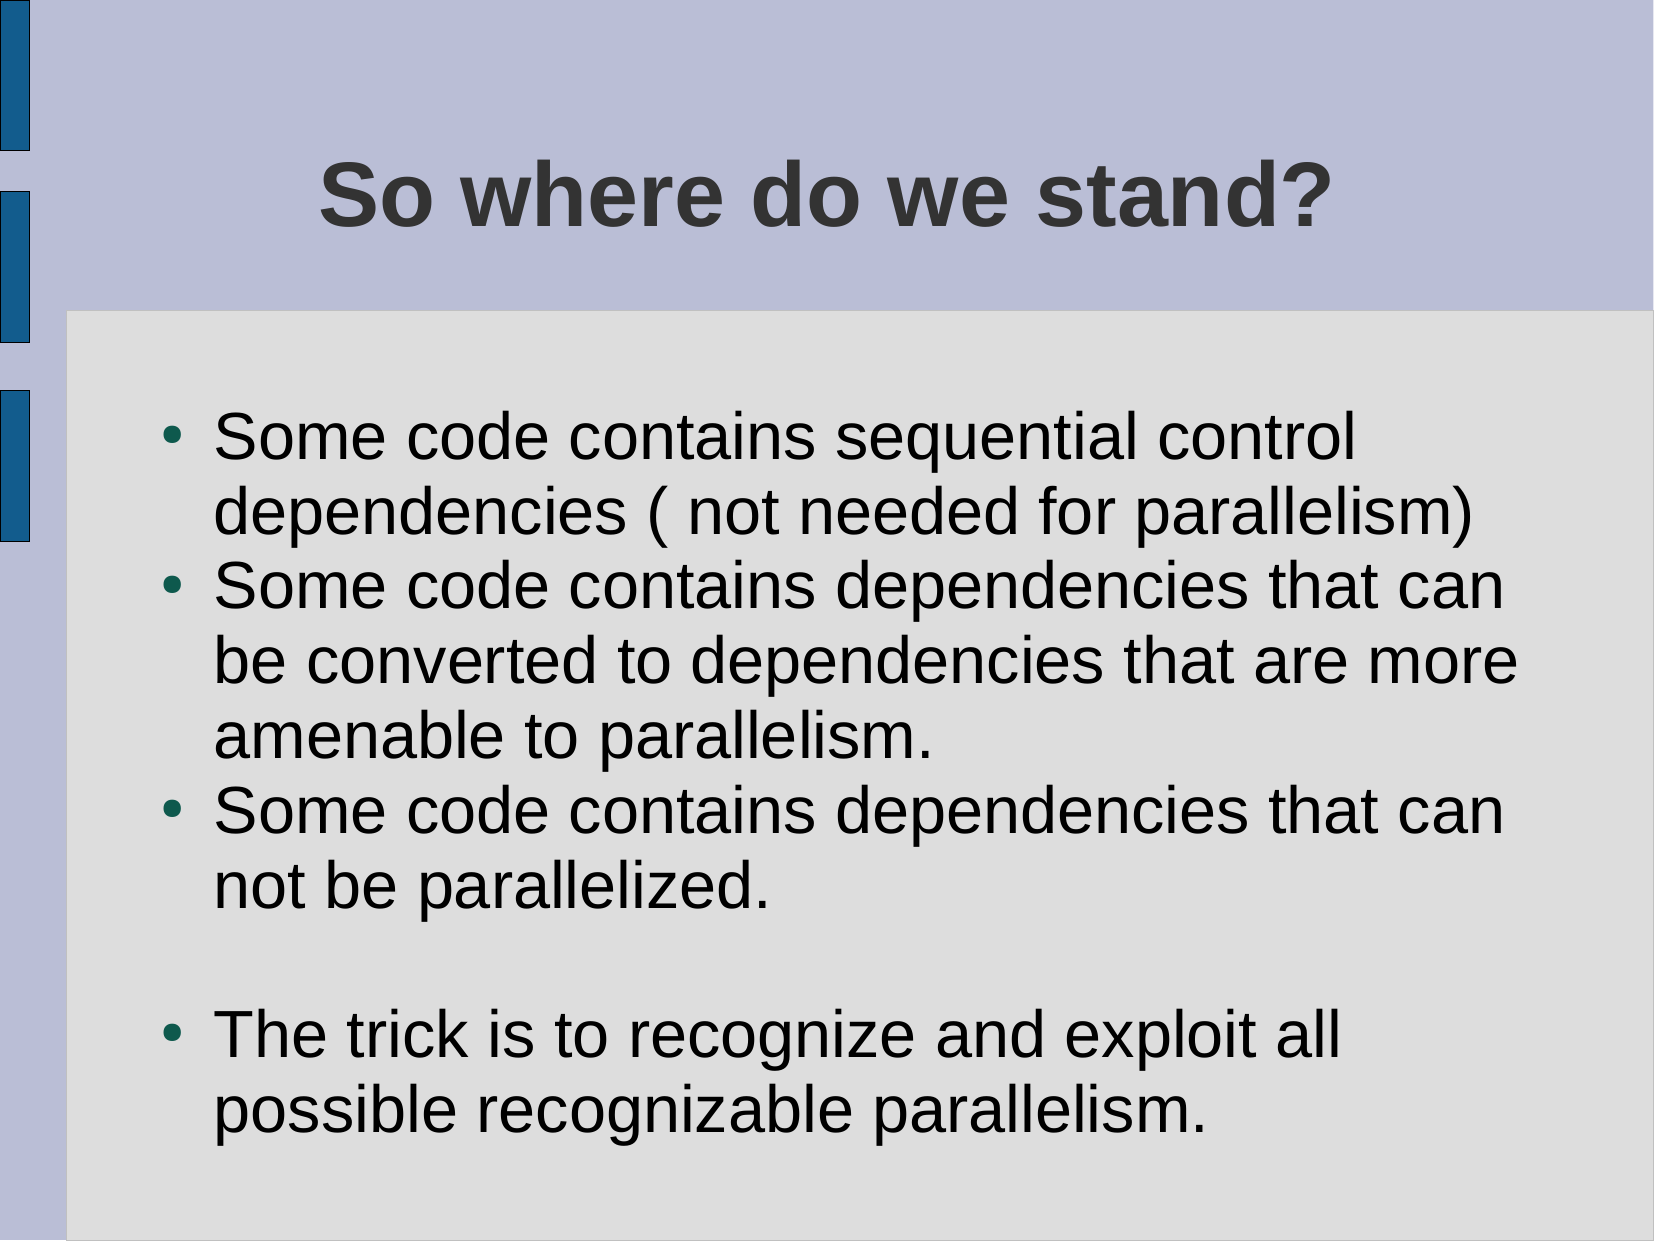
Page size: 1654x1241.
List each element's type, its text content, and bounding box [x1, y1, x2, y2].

title So where do we stand? [121, 98, 1534, 291]
list Some code contains sequential control dependencies ( not needed for parallelism) Some code contains dependencies that can be converted to dependencies that are more amenable to parallelism. Some code contains dependencies that can not be parallelized. The trick is to recognize and exploit all possible recognizable parallelism. [142, 399, 1540, 1147]
